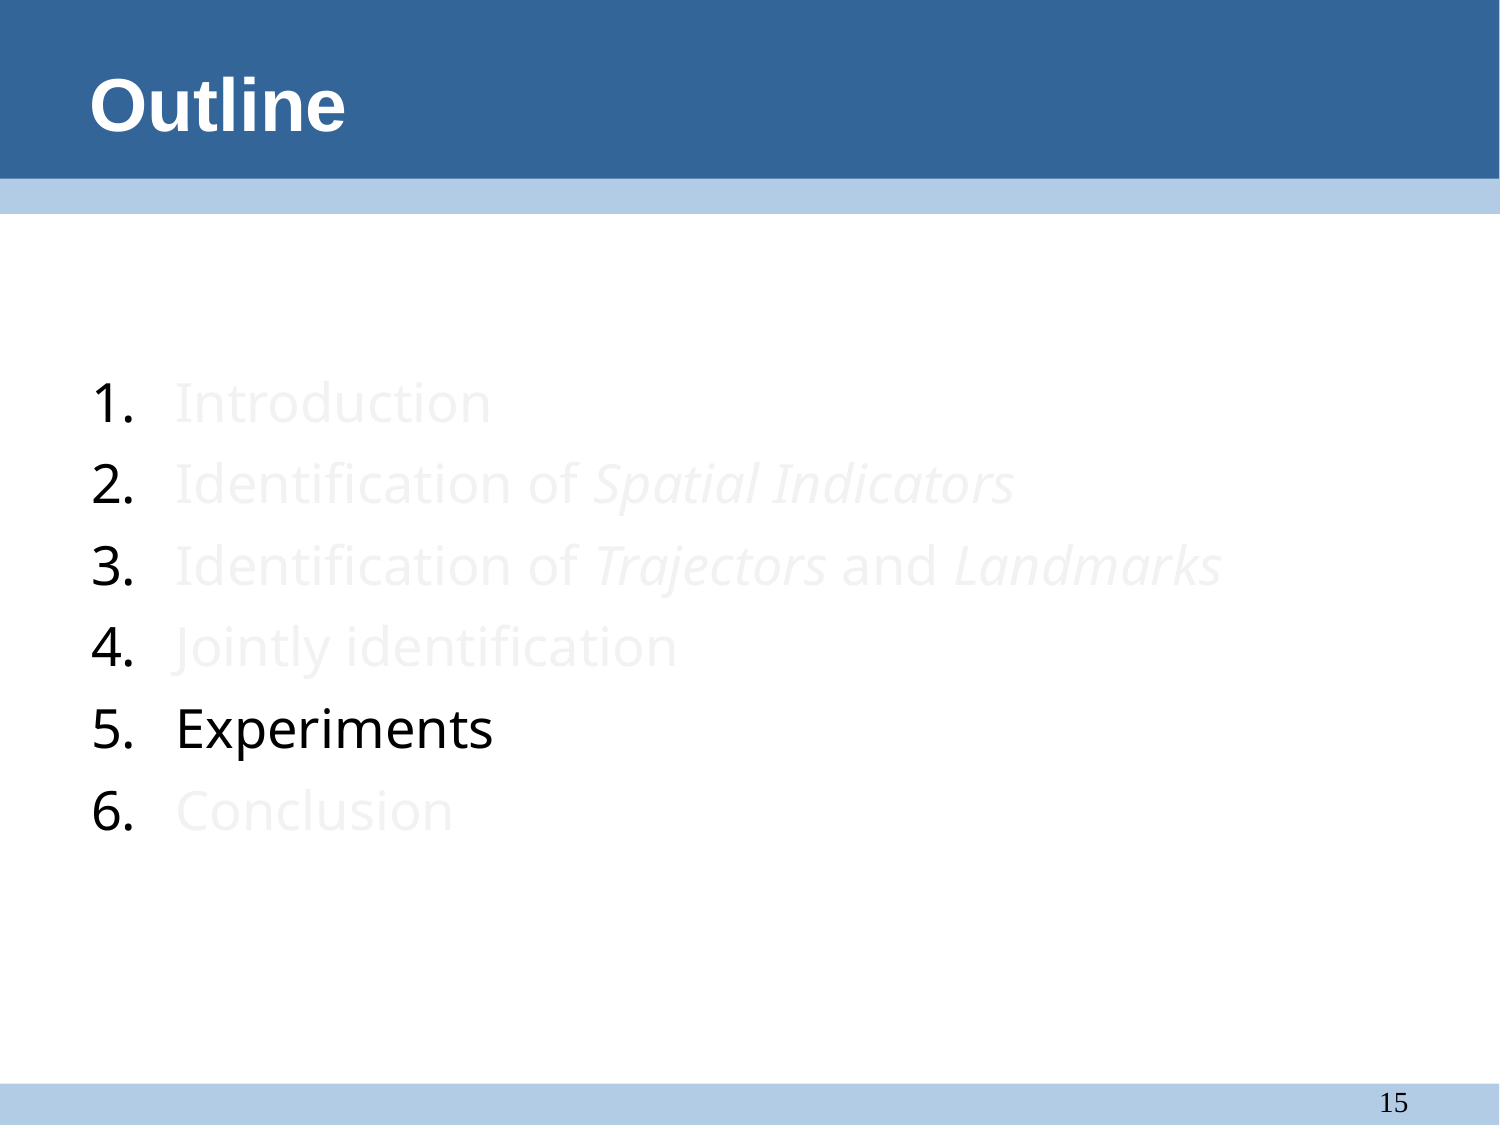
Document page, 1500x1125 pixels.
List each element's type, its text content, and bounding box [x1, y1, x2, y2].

text_box Outline [74, 42, 1436, 161]
slide_number <número> [1074, 1076, 1424, 1125]
list Introduction Identification of Spatial Indicators Identification of Trajectors and Landmarks Jointly identification Experiments Conclusion [75, 278, 1436, 1035]
